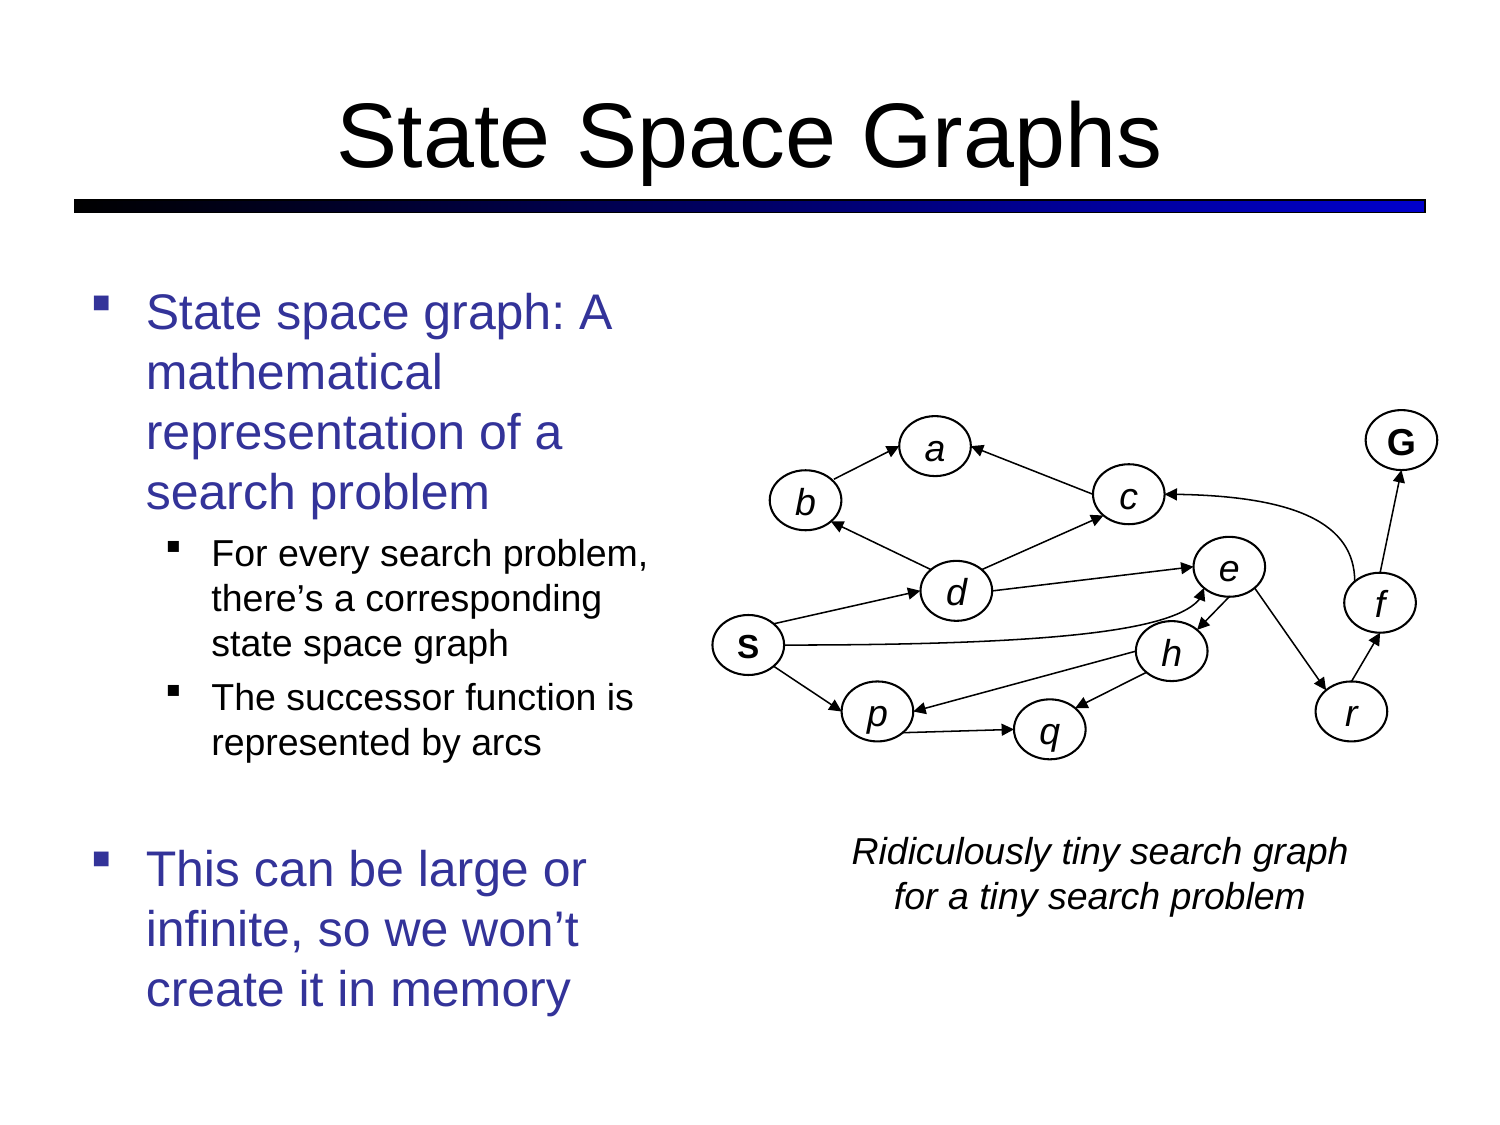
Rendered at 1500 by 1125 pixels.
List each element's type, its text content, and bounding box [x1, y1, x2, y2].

text_box b [769, 470, 842, 531]
text_box h [1135, 621, 1208, 682]
text_box G [1365, 410, 1438, 471]
text_box State Space Graphs [75, 37, 1426, 225]
text_box p [841, 681, 914, 742]
text_box S [712, 615, 785, 676]
text_box Ridiculously tiny search graph for a tiny search problem [824, 819, 1375, 926]
text_box r [1315, 681, 1388, 742]
text_box c [1093, 464, 1165, 525]
text_box e [1193, 536, 1266, 597]
text_box a [899, 416, 971, 477]
text_box d [920, 560, 993, 621]
text_box State space graph: A mathematical representation of a search problem For every search problem, there’s a corresponding state space graph The successor function is represented by arcs This can be large or infinite, so we won’t create it in memory [75, 271, 688, 1125]
text_box f [1344, 572, 1416, 633]
text_box q [1014, 699, 1086, 760]
